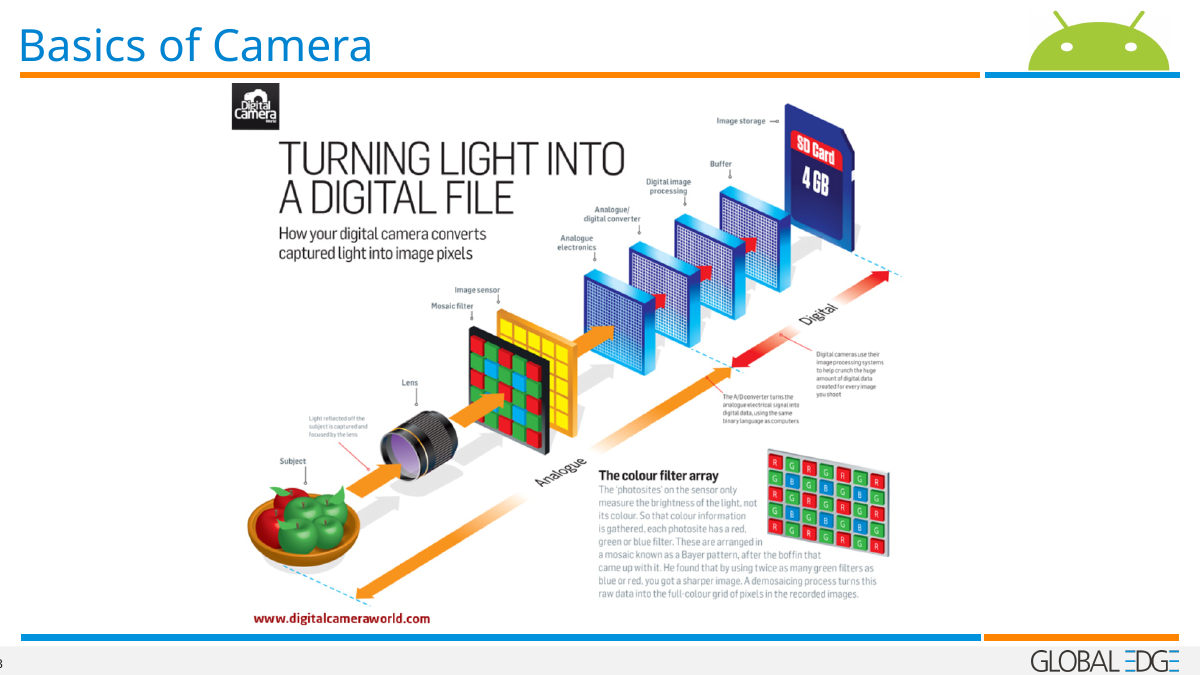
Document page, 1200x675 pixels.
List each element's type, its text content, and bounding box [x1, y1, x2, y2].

picture [1031, 650, 1179, 672]
text_box Basics of Camera [17, 17, 1010, 71]
picture [1027, 10, 1170, 71]
picture [230, 82, 910, 626]
